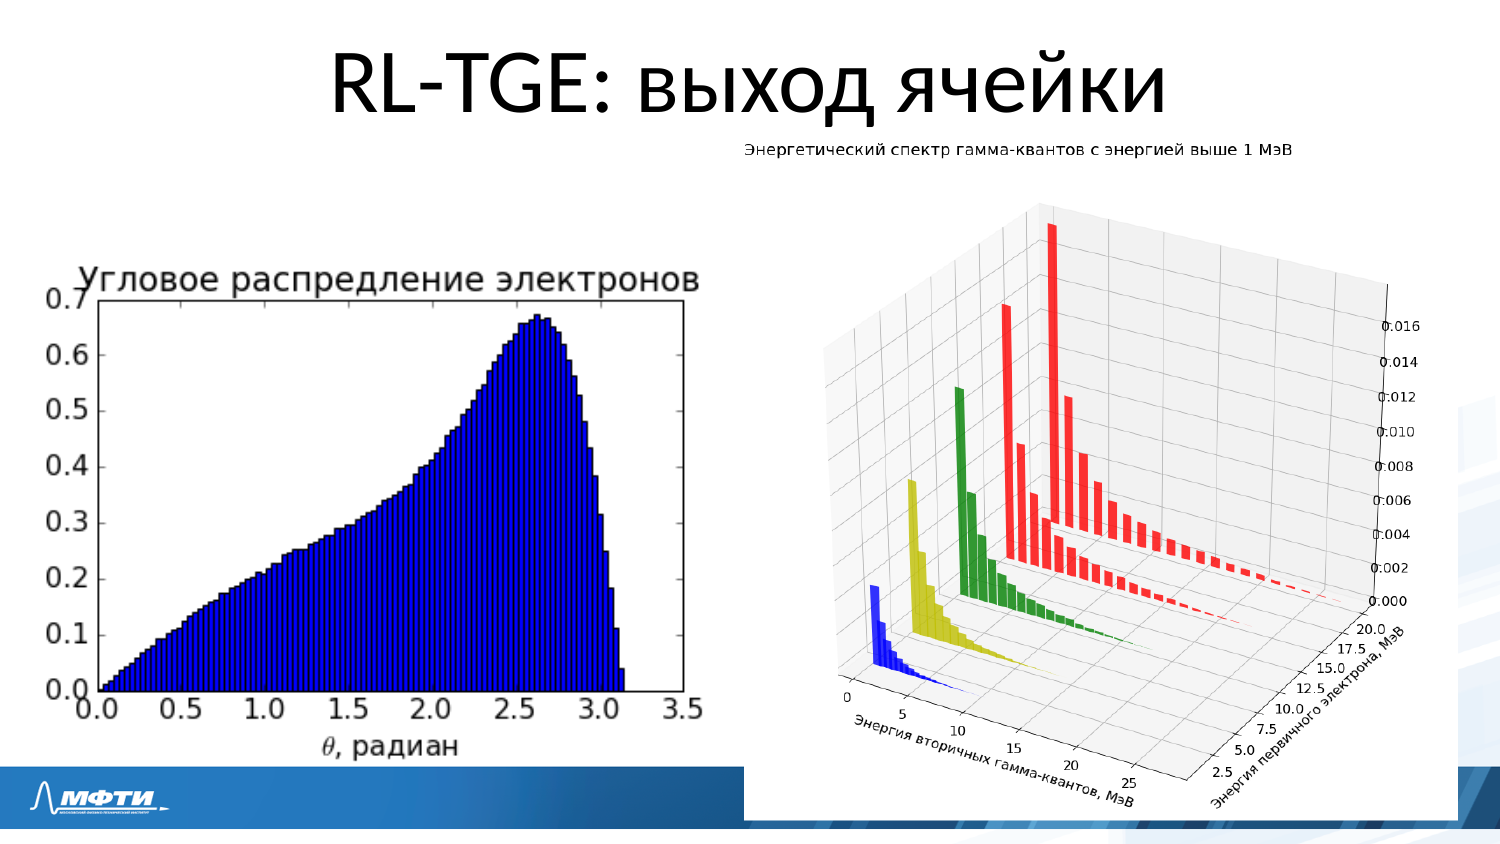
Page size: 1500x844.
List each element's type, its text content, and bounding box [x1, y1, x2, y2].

title RL-TGE: выход ячейки [51, 29, 1449, 124]
picture [0, 0, 1500, 844]
